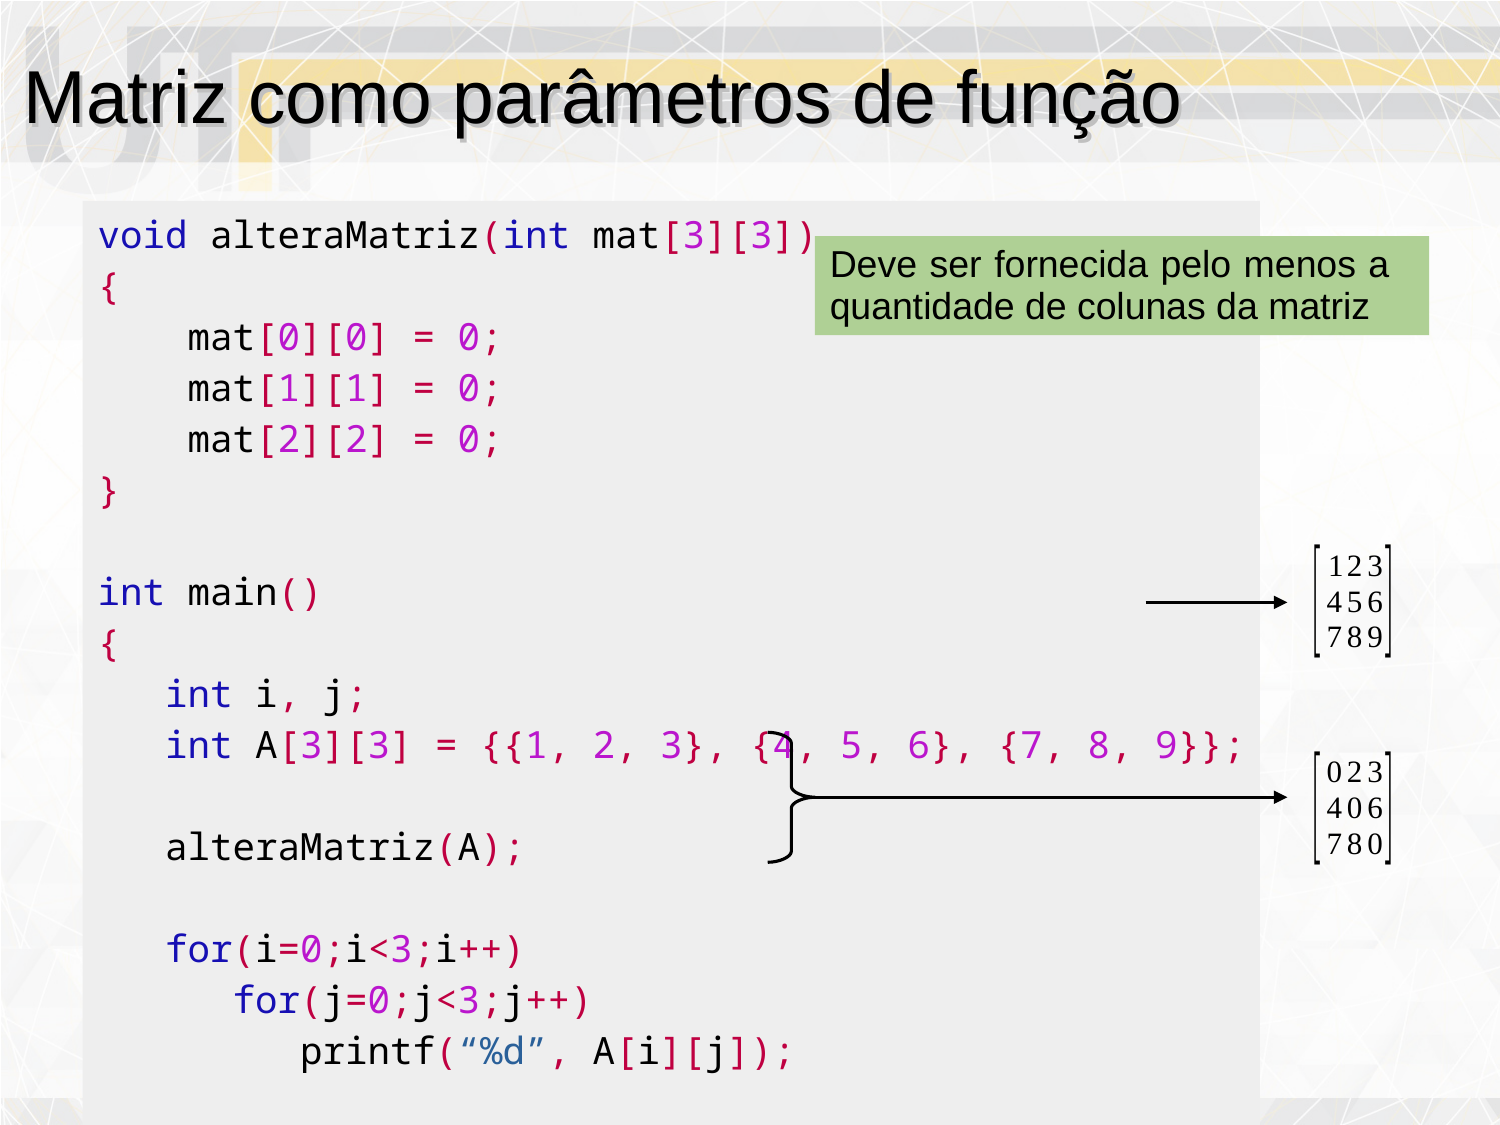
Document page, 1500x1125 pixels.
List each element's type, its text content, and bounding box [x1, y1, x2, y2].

chart [1306, 750, 1404, 867]
text_box Deve ser fornecida pelo menos a quantidade de colunas da matriz [814, 236, 1430, 336]
chart [1306, 543, 1404, 660]
text_box void alteraMatriz(int mat[3][3]) { mat[0][0] = 0; mat[1][1] = 0; mat[2][2] = 0; } int main() { int i, j; int A[3][3] = {{1, 2, 3}, {4, 5, 6}, {7, 8, 9}}; alteraMatriz(A); for(i=0;i<3;i++) for(j=0;j<3;j++) printf(“%d”, A[i][j]); return 0; } [82, 200, 1158, 1056]
title Matriz como parâmetros de função [23, 18, 1489, 178]
